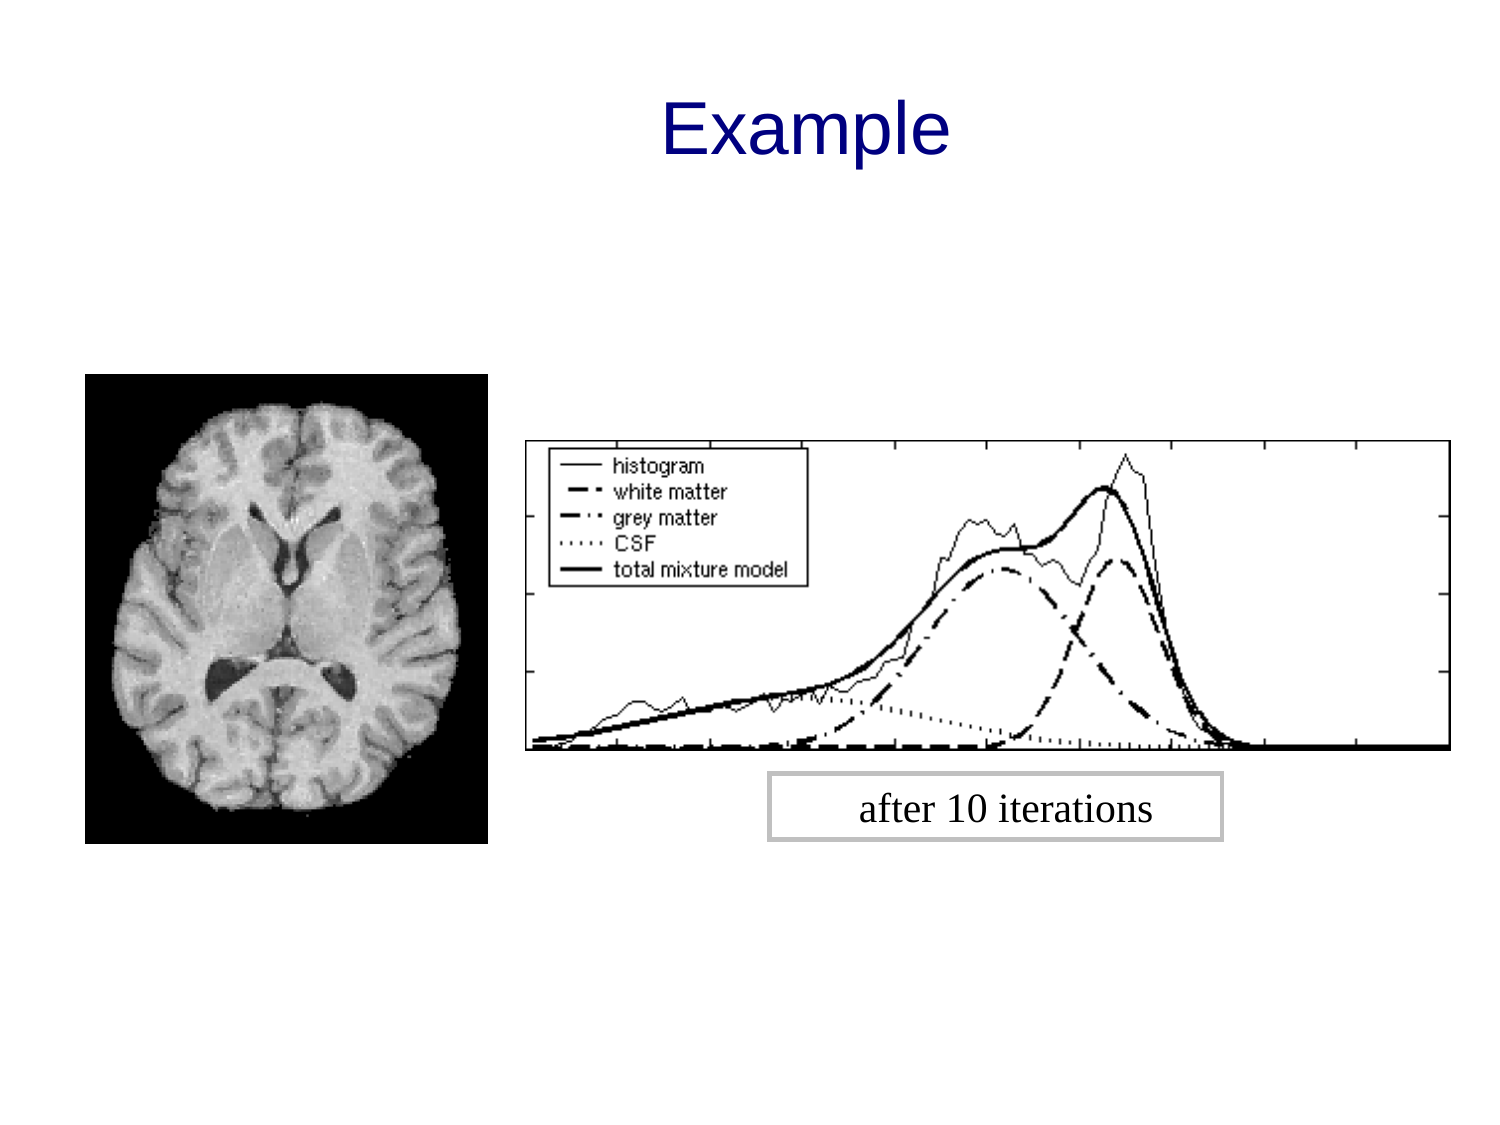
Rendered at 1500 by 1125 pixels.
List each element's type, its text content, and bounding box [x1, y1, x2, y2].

title Example [149, 65, 1463, 179]
picture [525, 440, 1451, 751]
text_box after 10 iterations [769, 773, 1222, 840]
picture [85, 374, 488, 845]
